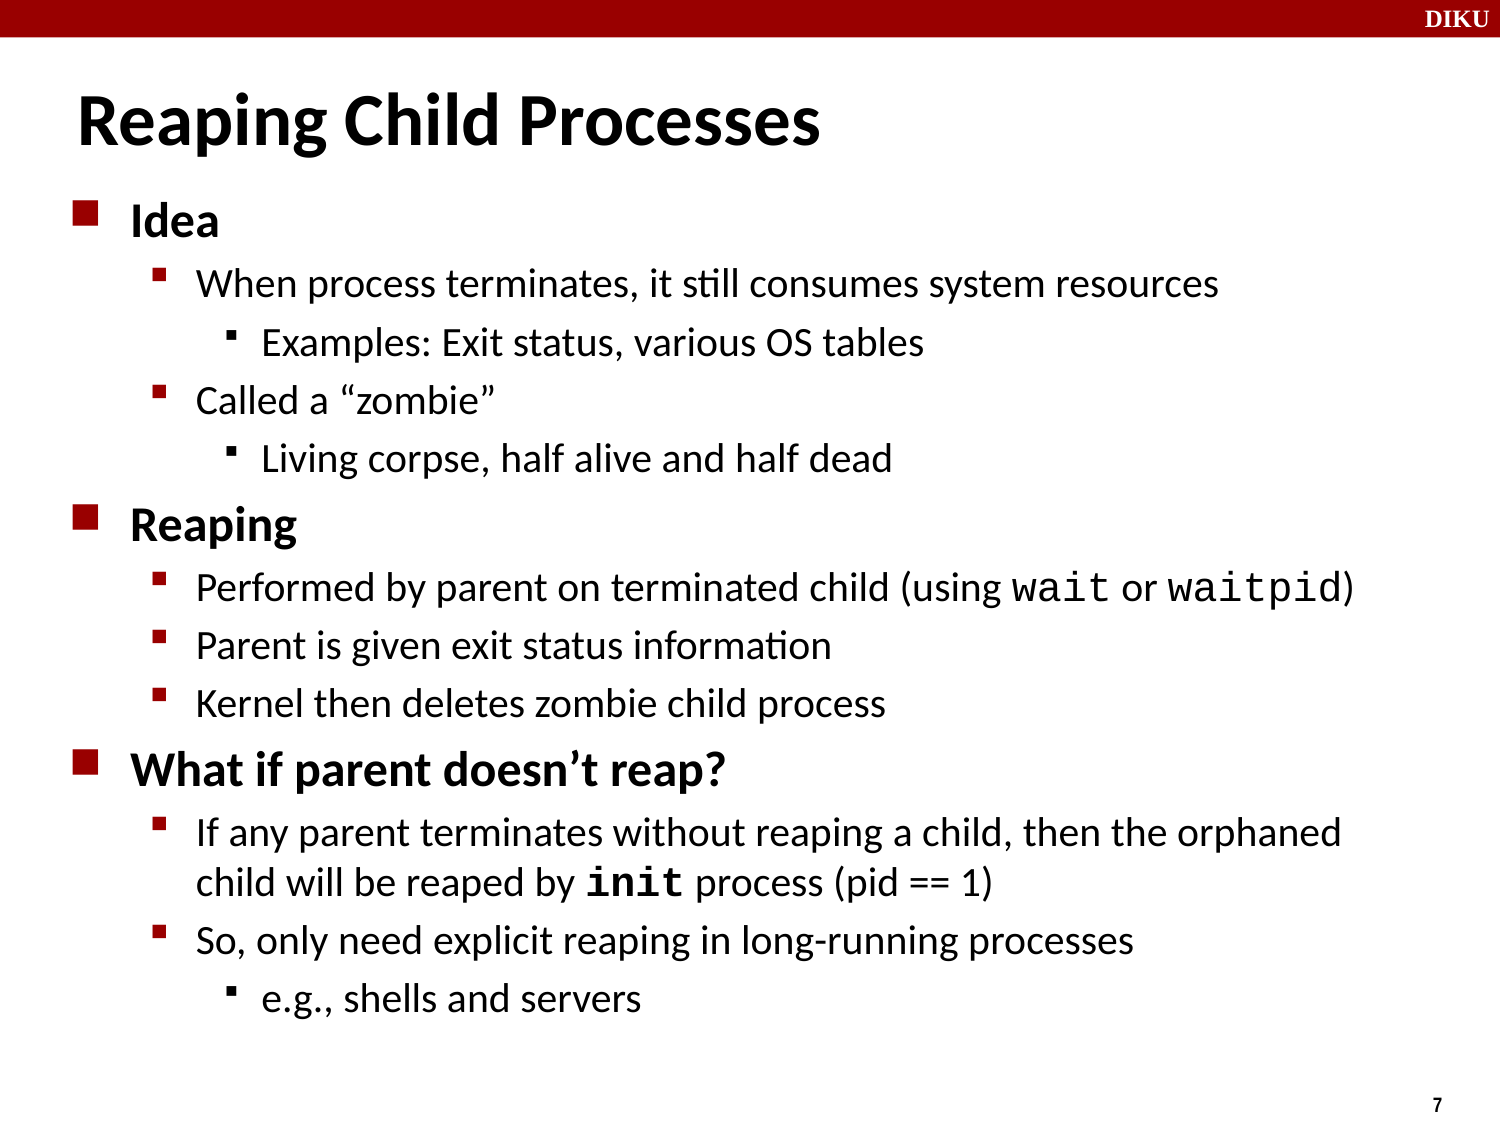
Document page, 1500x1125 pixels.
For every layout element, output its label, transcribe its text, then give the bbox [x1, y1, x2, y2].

title Reaping Child Processes [62, 68, 1211, 163]
list Idea When process terminates, it still consumes system resources Examples: Exit status, various OS tables Called a “zombie” Living corpse, half alive and half dead Reaping Performed by parent on terminated child (using wait or waitpid) Parent is given exit status information Kernel then deletes zombie child process What if parent doesn’t reap? If any parent terminates without reaping a child, then the orphaned child will be reaped by init process (pid == 1) So, only need explicit reaping in long-running processes e.g., shells and servers [58, 180, 1422, 1075]
